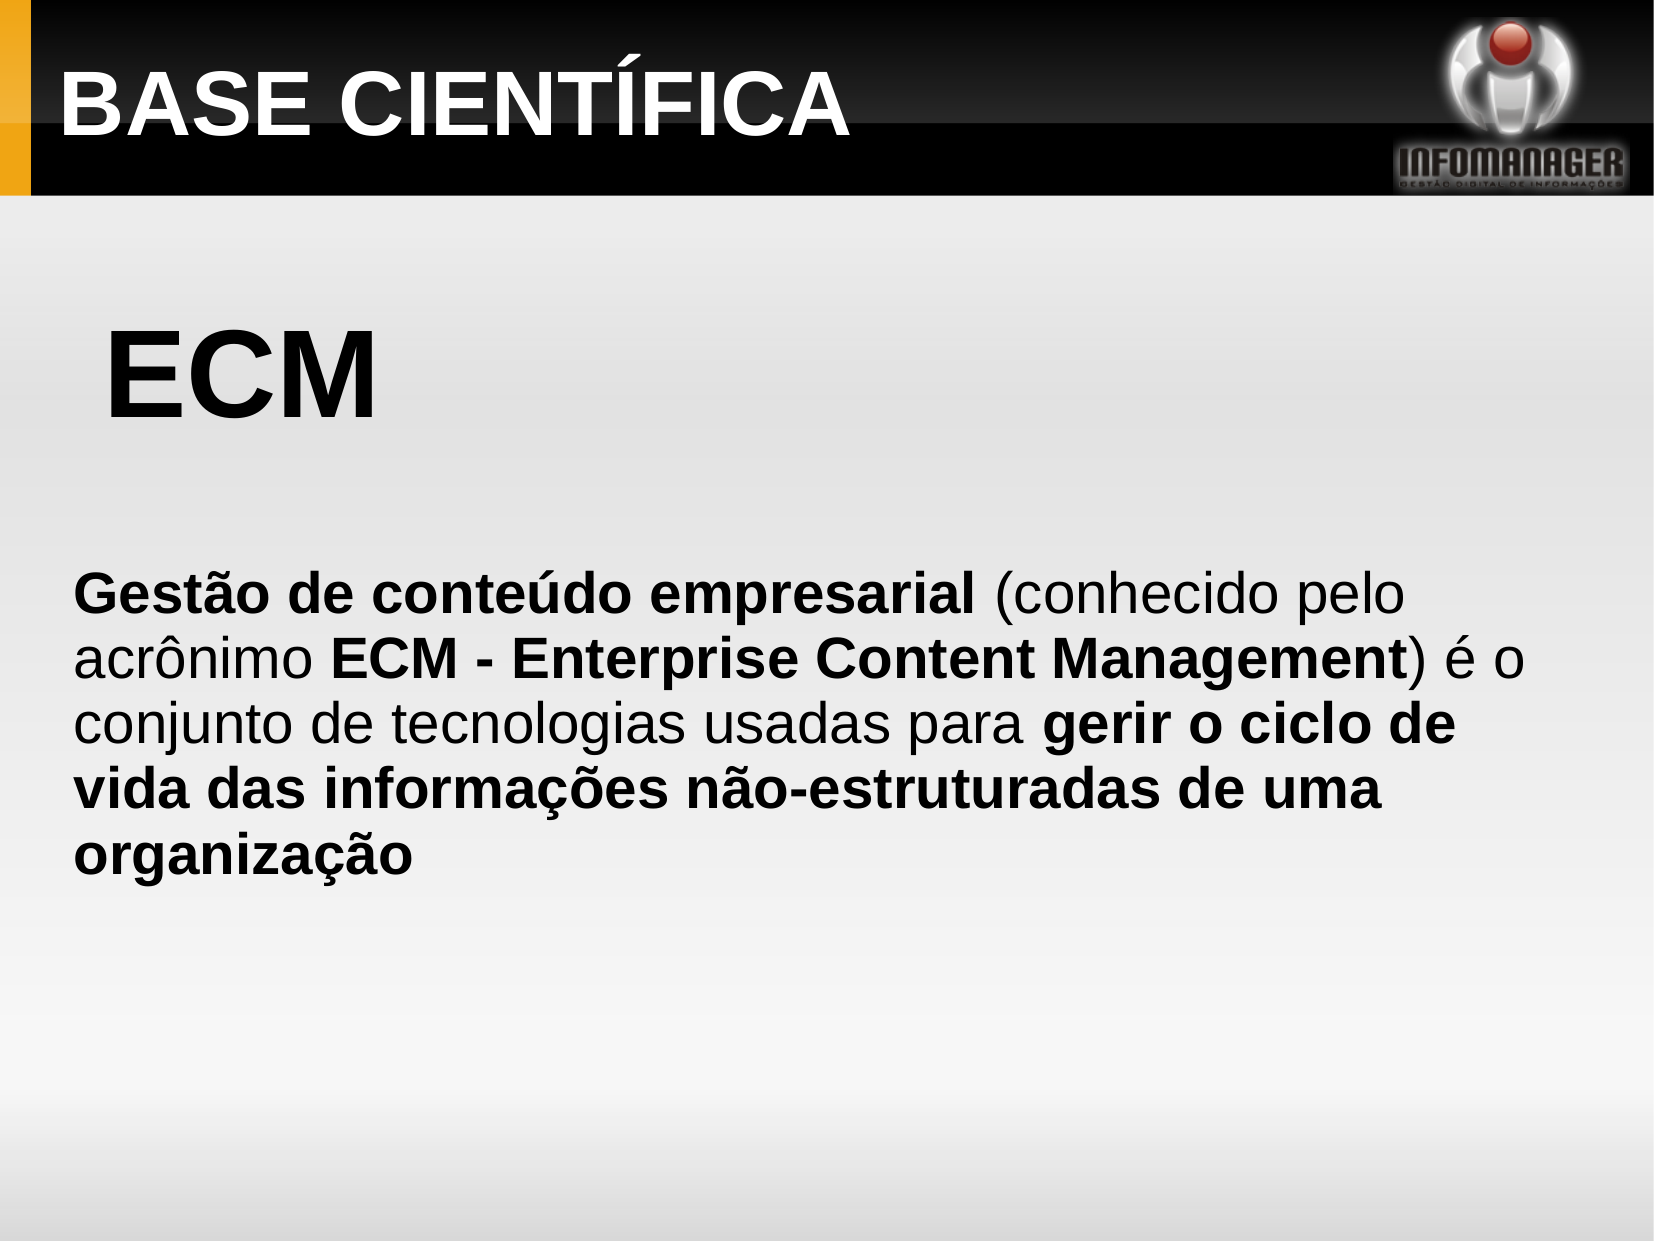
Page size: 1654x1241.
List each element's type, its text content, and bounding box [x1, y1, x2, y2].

title BASE CIENTÍFICA [59, 0, 1565, 208]
text_box ECM [88, 296, 532, 473]
text_box Gestão de conteúdo empresarial (conhecido pelo acrônimo ECM - Enterprise Content Management) é o conjunto de tecnologias usadas para gerir o ciclo de vida das informações não-estruturadas de uma organização [59, 553, 1595, 945]
picture [0, 0, 1654, 1241]
